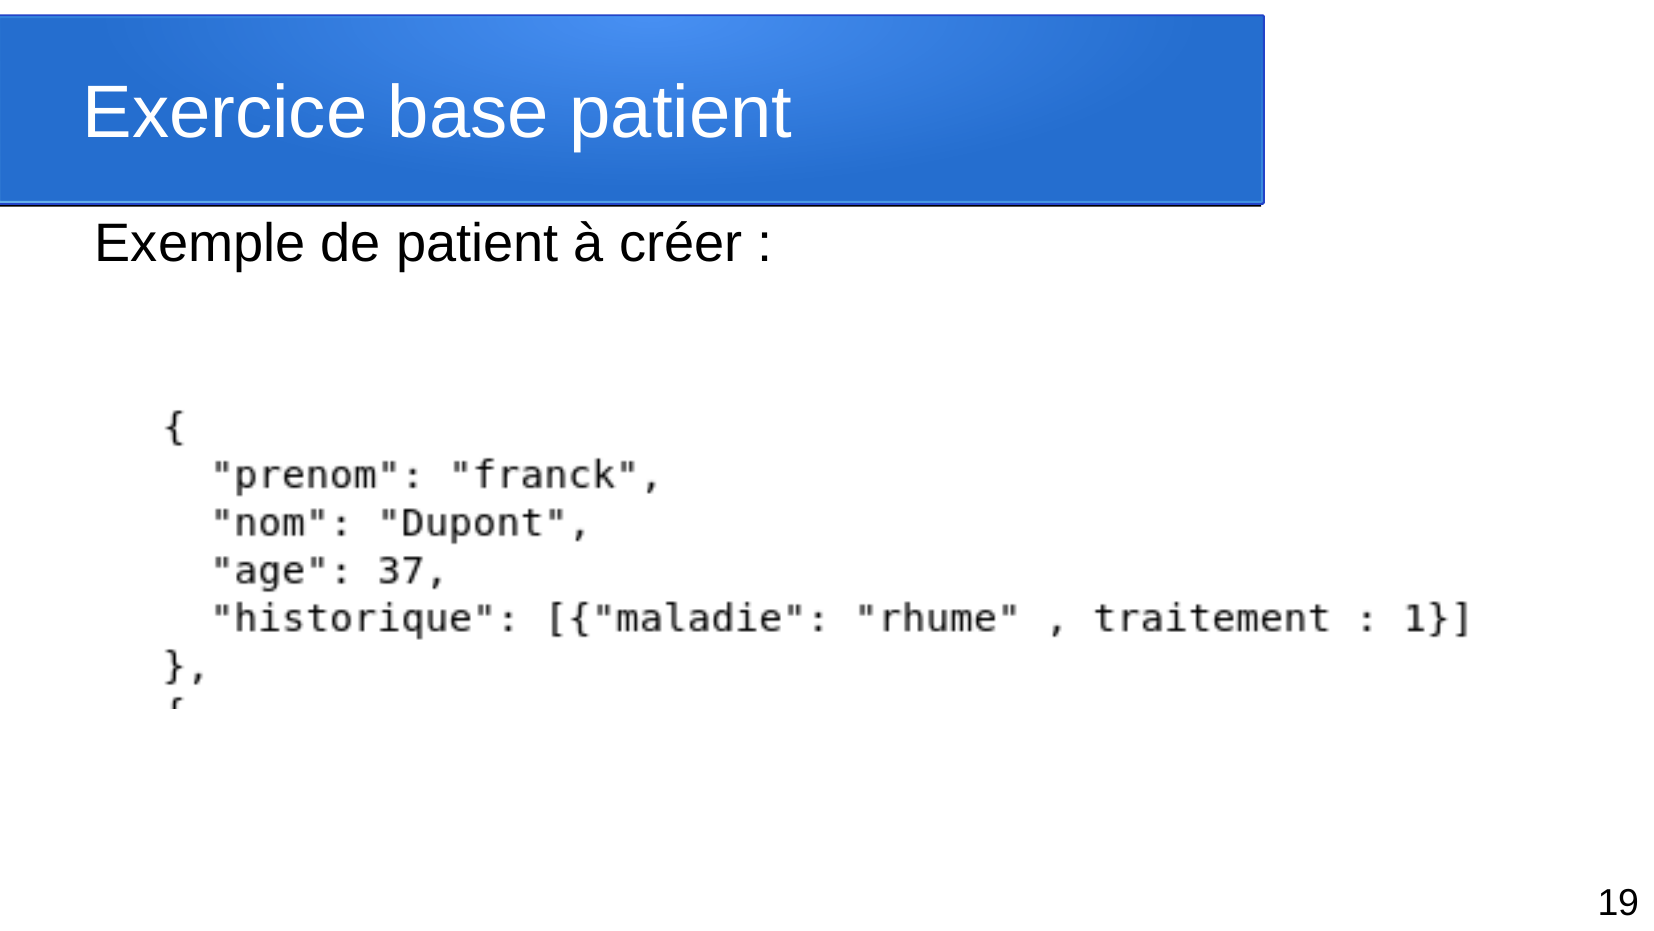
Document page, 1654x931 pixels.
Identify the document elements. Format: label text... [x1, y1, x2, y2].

title Exercice base patient [82, 35, 1235, 189]
text_box 19 [1582, 874, 1654, 931]
text_box Exemple de patient à créer : [23, 212, 804, 289]
picture [129, 401, 1523, 709]
